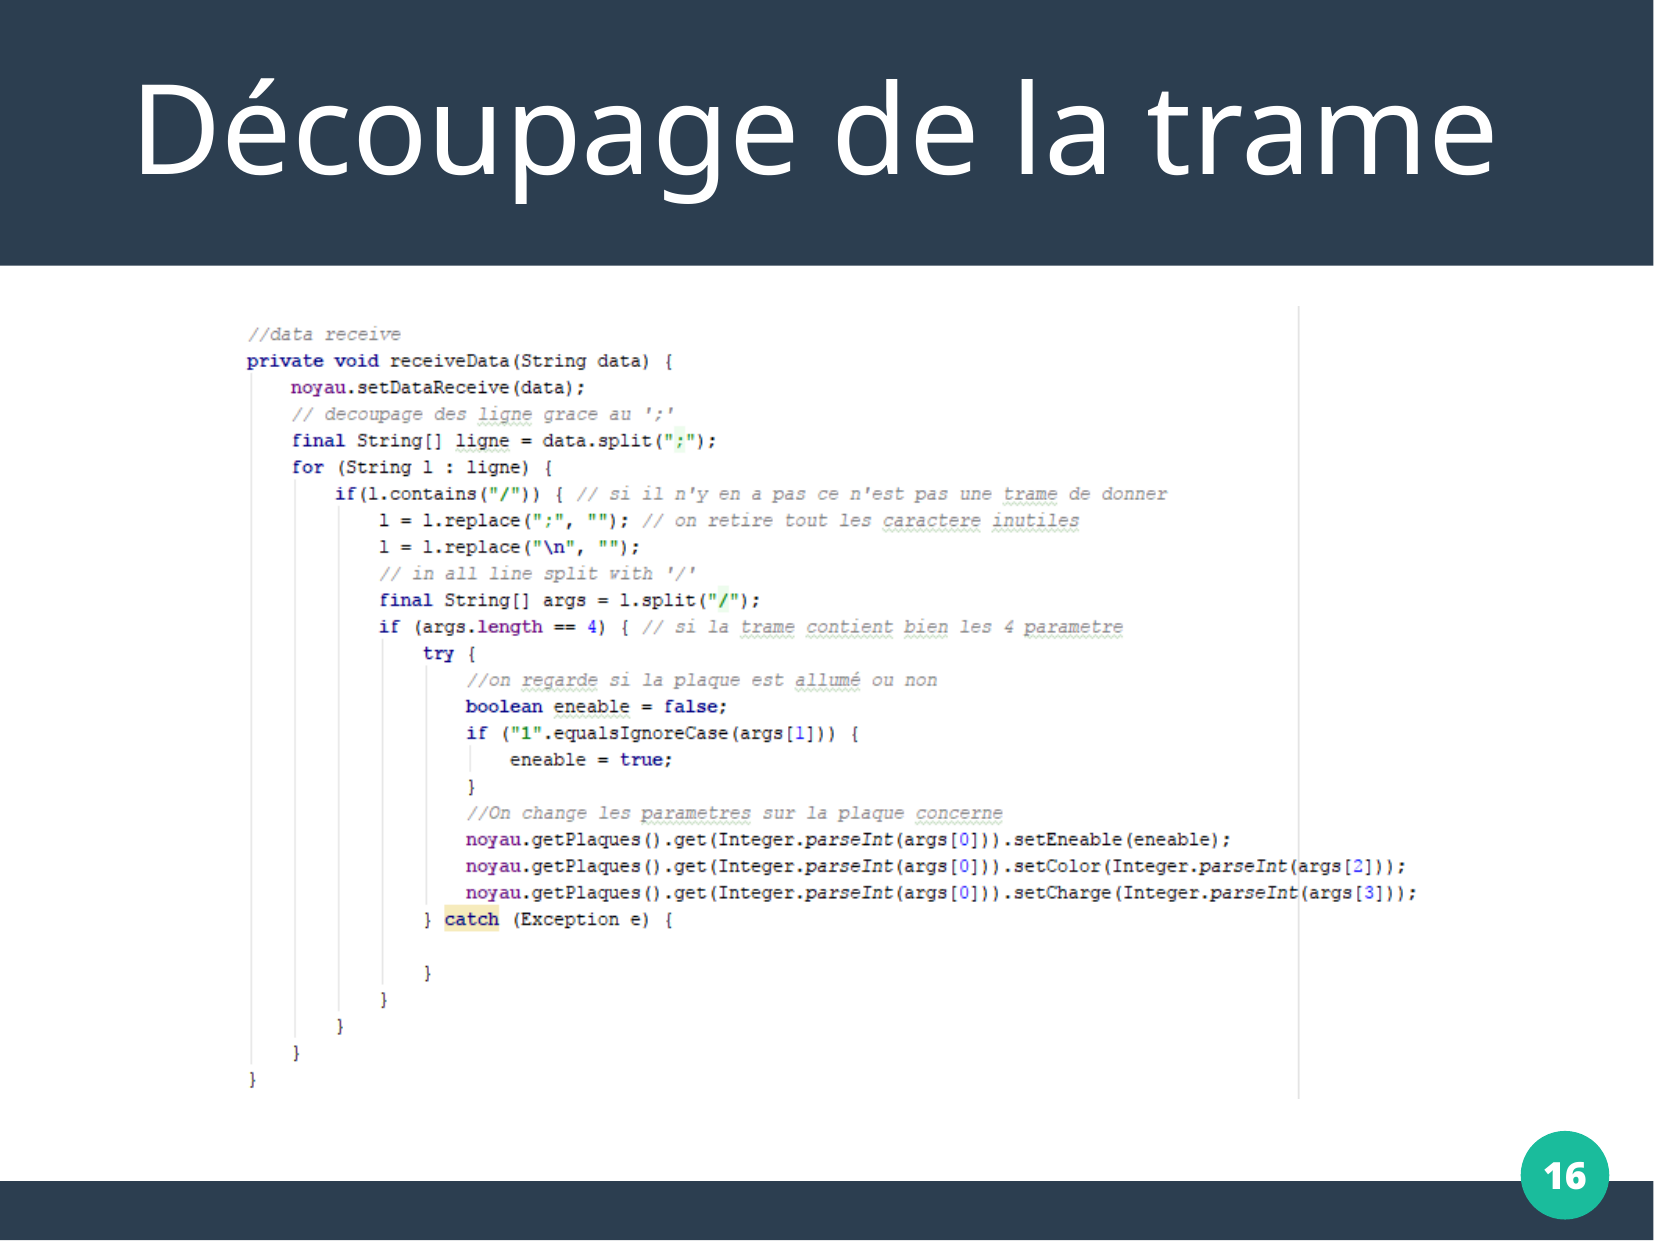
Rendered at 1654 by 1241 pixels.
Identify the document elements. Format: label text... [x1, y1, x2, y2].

picture [232, 306, 1453, 1099]
text_box Découpage de la trame [23, 40, 1607, 213]
